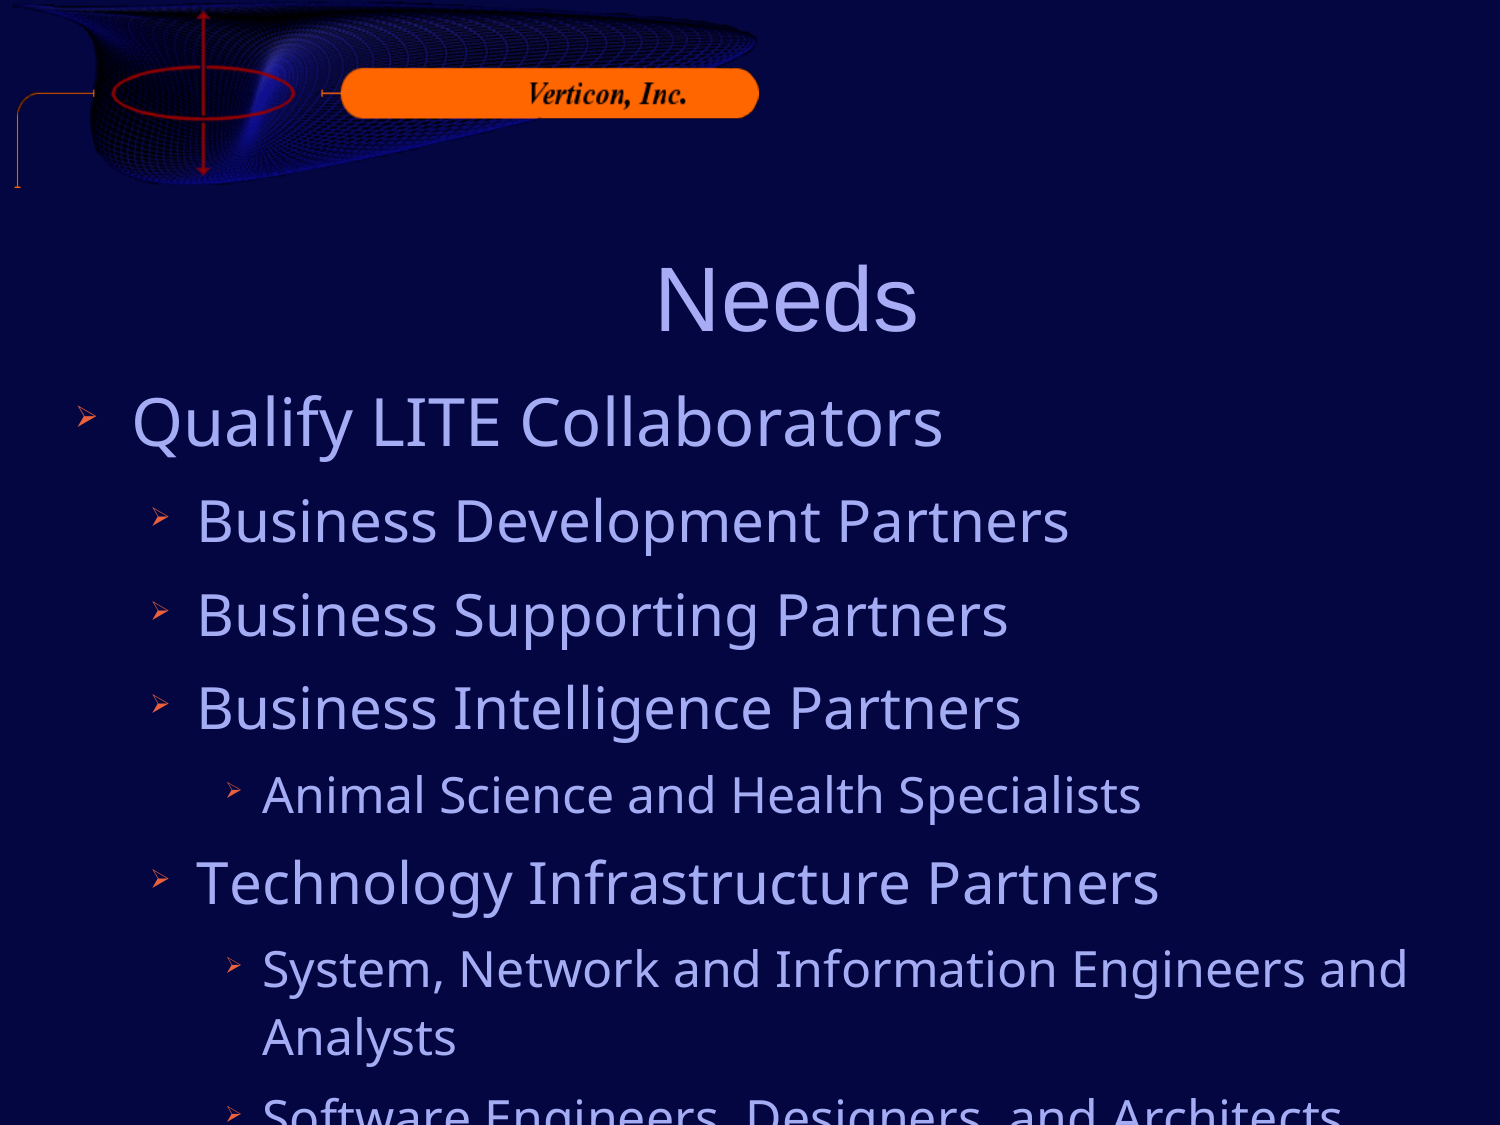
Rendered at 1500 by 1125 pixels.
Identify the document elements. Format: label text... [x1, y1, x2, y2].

title Needs [112, 224, 1463, 375]
list Qualify LITE Collaborators Business Development Partners Business Supporting Partners Business Intelligence Partners Animal Science and Health Specialists Technology Infrastructure Partners System, Network and Information Engineers and Analysts Software Engineers, Designers, and Architects [75, 375, 1463, 1125]
picture [8, 0, 759, 188]
